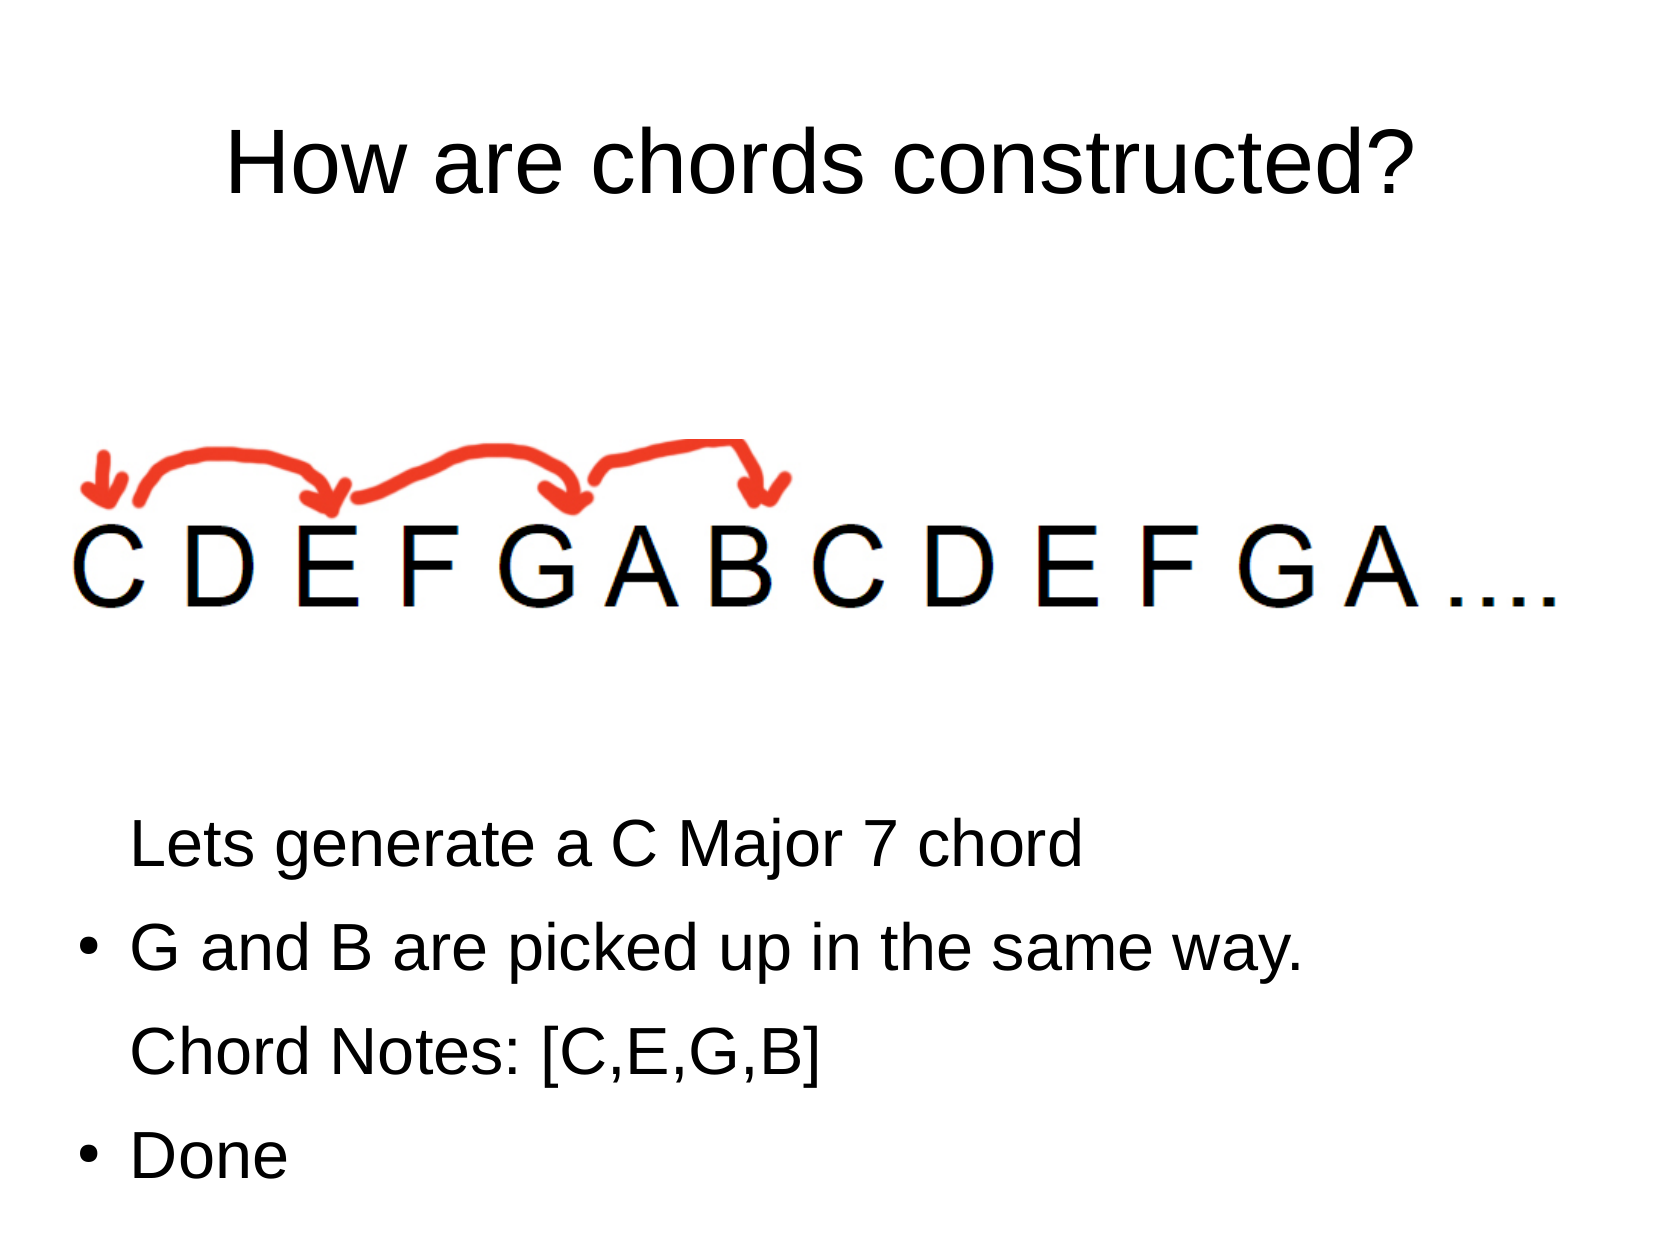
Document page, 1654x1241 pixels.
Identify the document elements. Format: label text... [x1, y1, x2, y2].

picture [0, 439, 1654, 721]
title How are chords constructed? [76, 58, 1565, 266]
list Lets generate a C Major 7 chord G and B are picked up in the same way. Chord Notes: [C,E,G,B] Done [59, 805, 1548, 1241]
